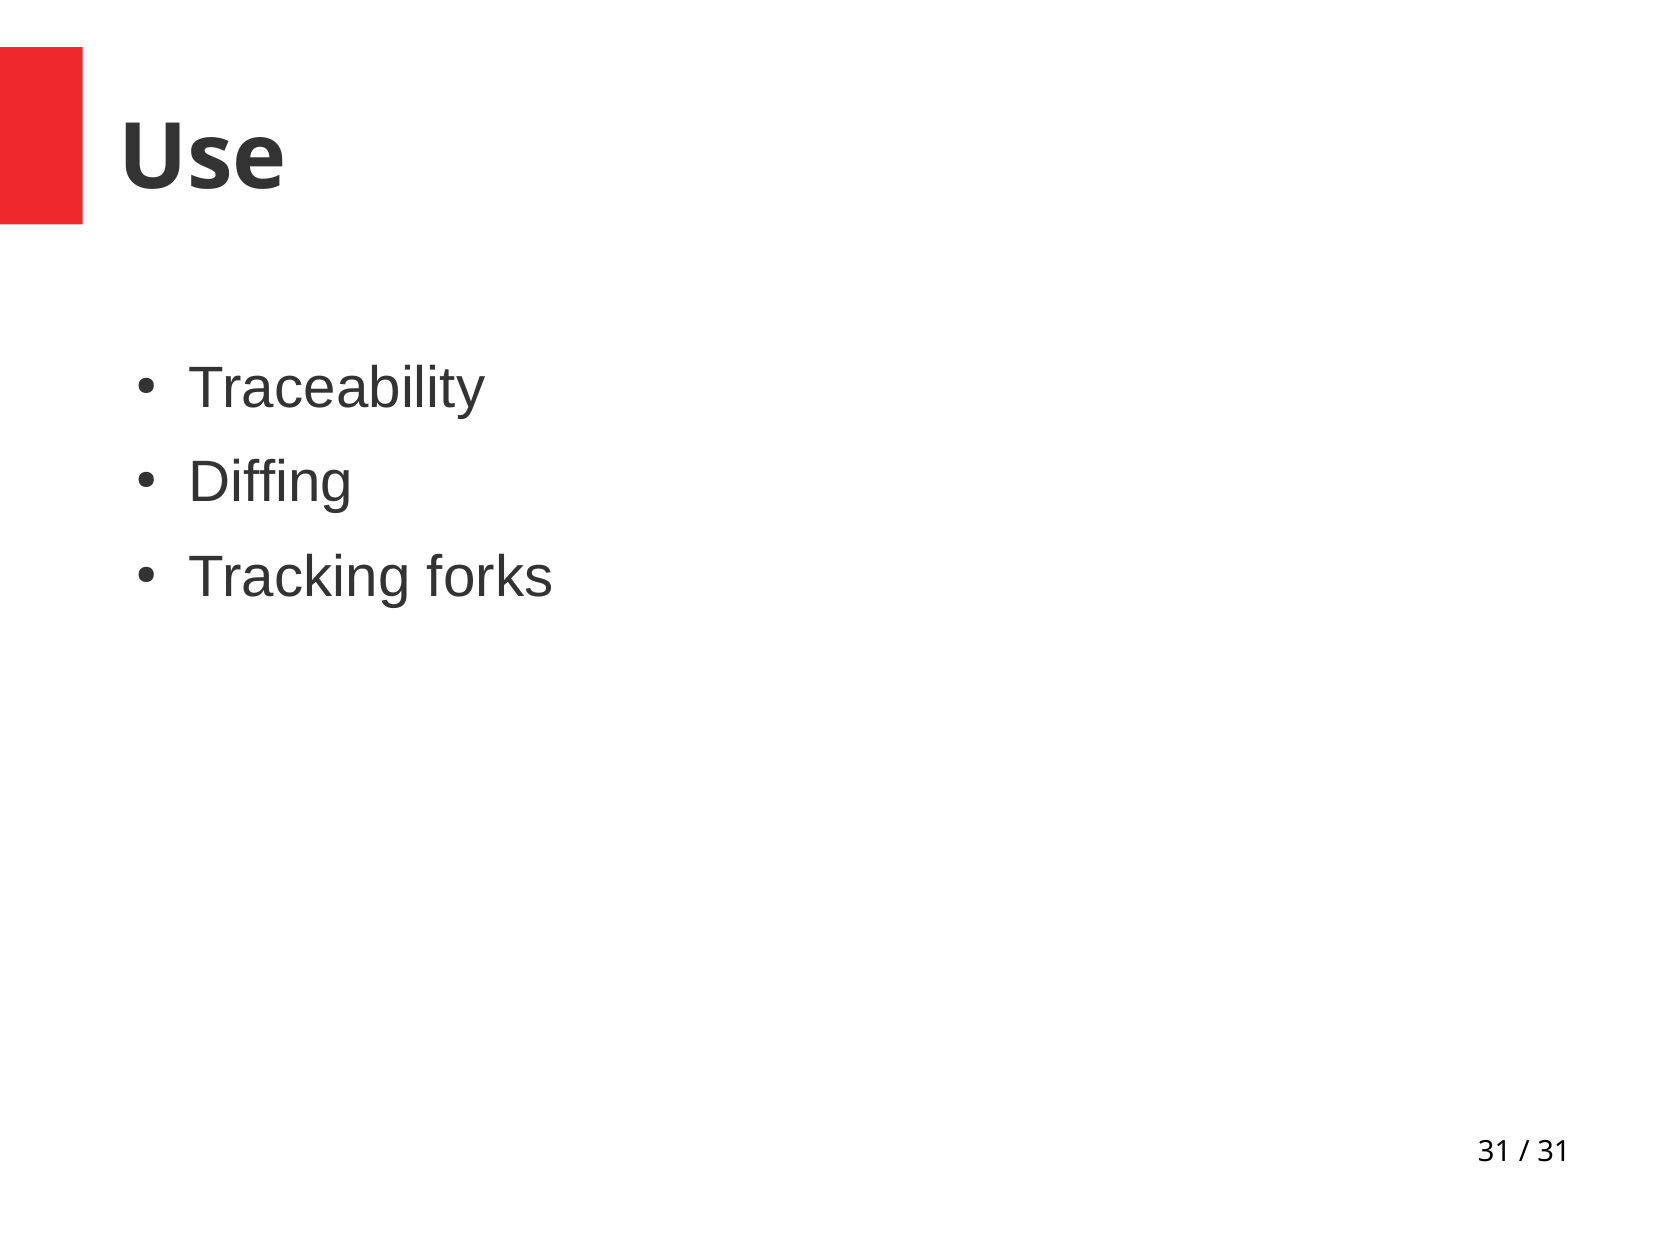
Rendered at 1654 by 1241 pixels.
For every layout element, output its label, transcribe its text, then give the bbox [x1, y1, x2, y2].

title Use [118, 49, 1571, 257]
list Traceability Diffing Tracking forks [118, 354, 1536, 1074]
